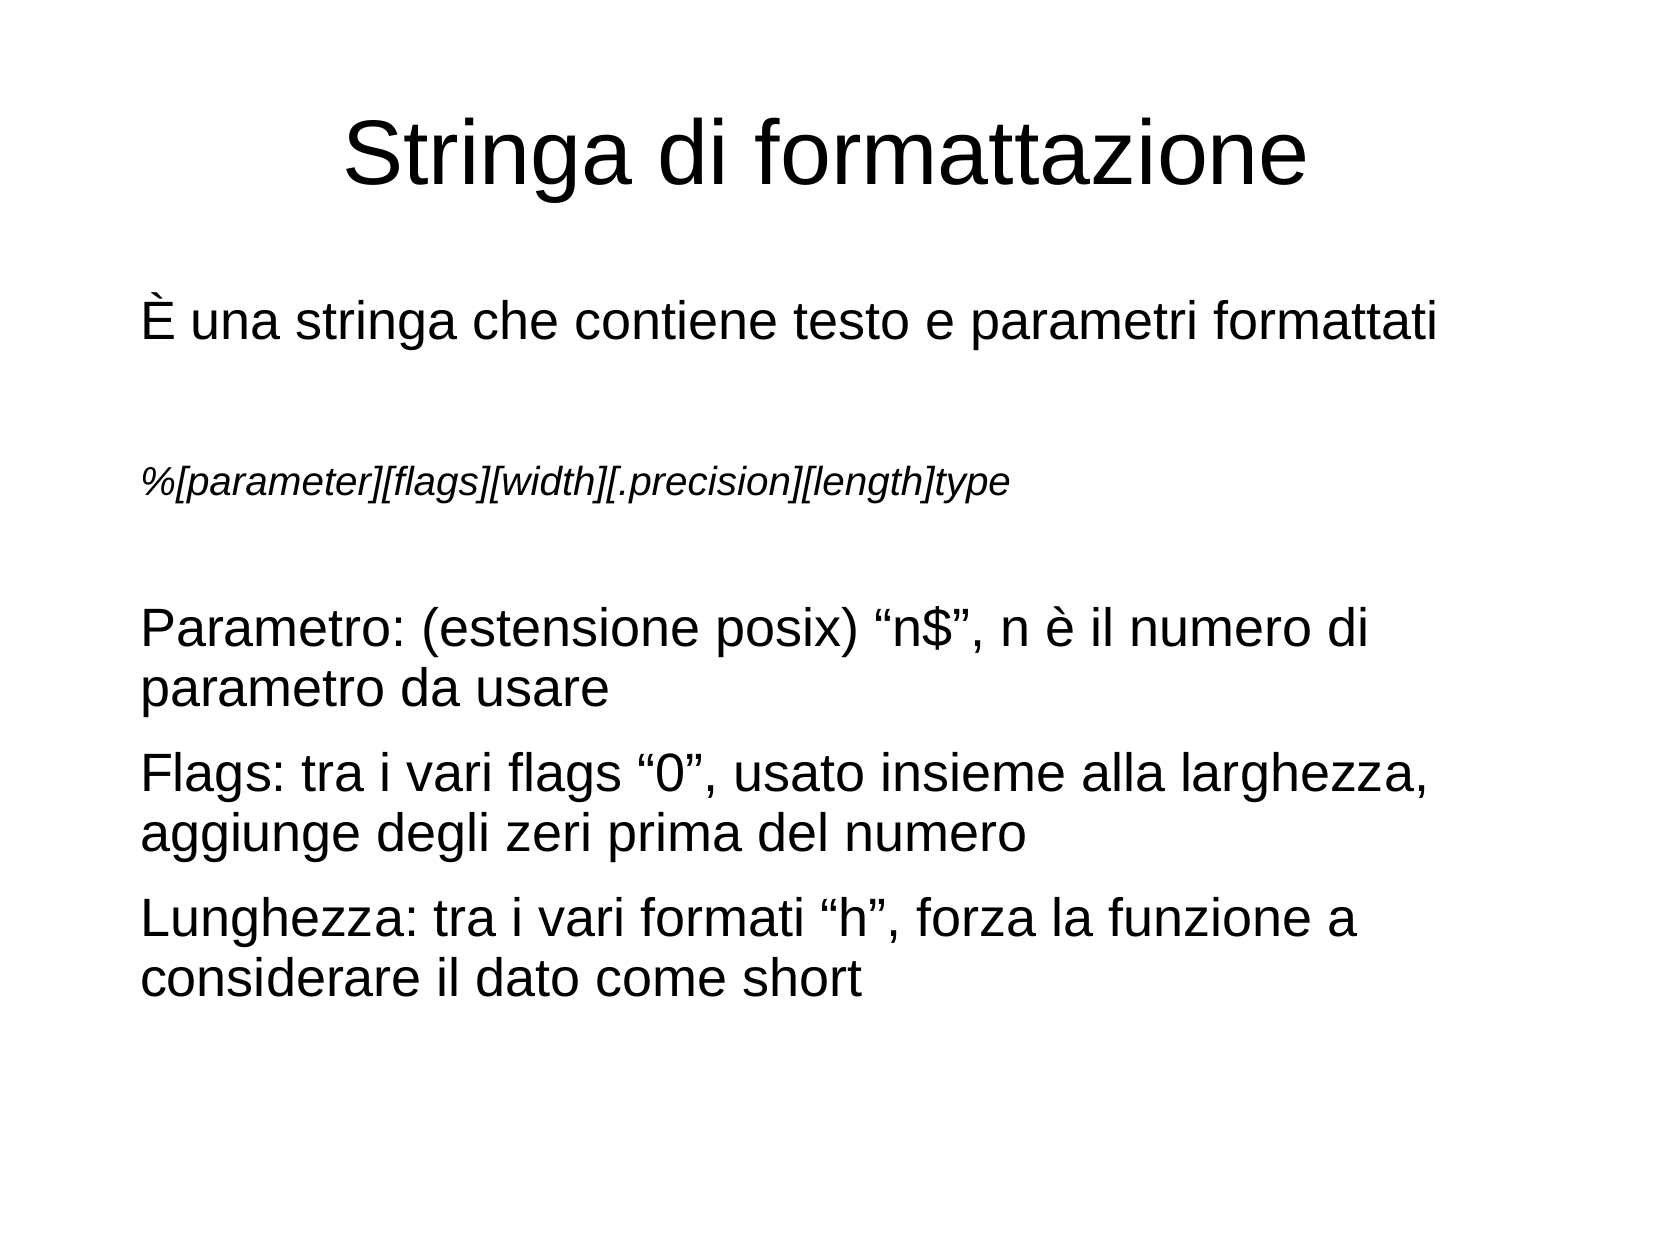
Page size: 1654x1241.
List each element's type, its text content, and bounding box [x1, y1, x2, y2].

list È una stringa che contiene testo e parametri formattati %[parameter][flags][width][.precision][length]type Parametro: (estensione posix) “n$”, n è il numero di parametro da usare Flags: tra i vari flags “0”, usato insieme alla larghezza, aggiunge degli zeri prima del numero Lunghezza: tra i vari formati “h”, forza la funzione a considerare il dato come short [82, 290, 1571, 1010]
title Stringa di formattazione [82, 49, 1571, 257]
